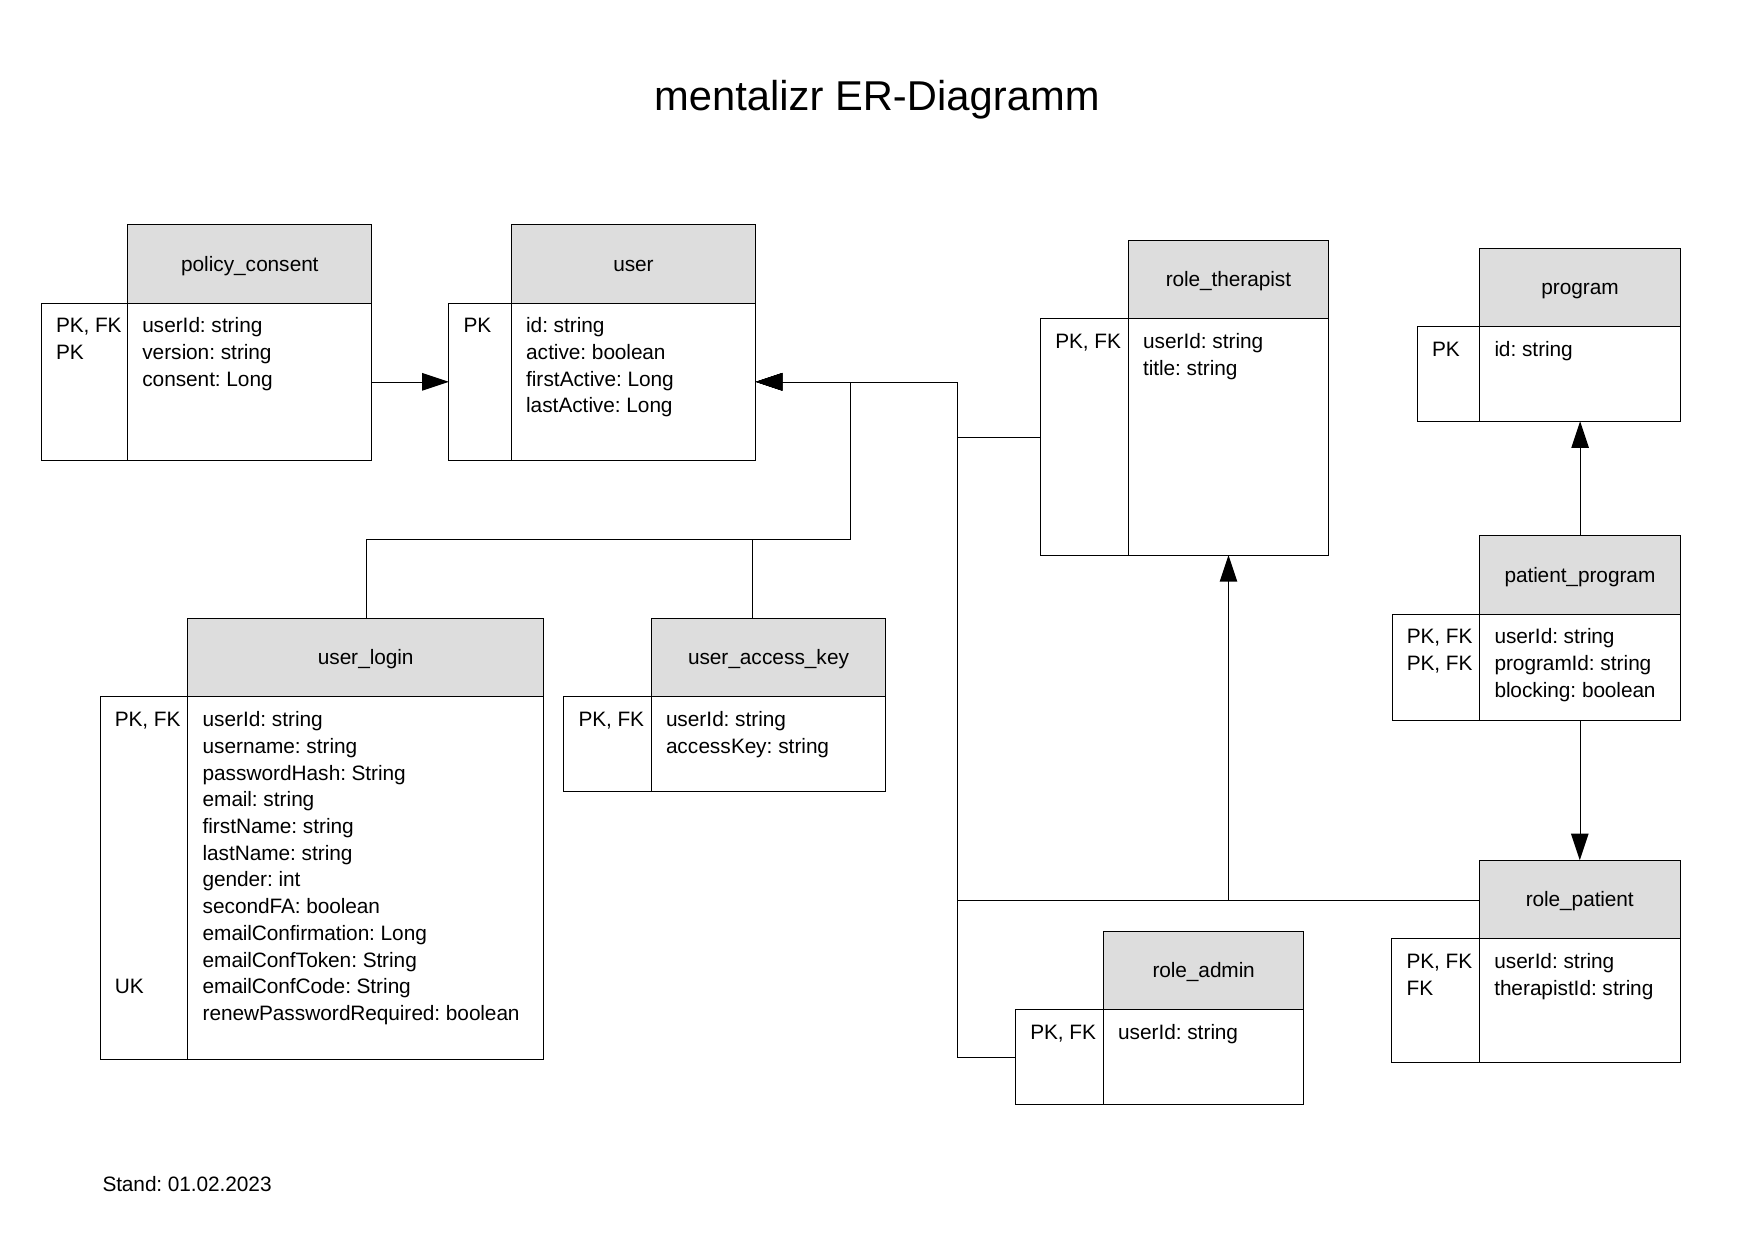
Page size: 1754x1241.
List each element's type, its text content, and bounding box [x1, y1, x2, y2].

text_box user_login [187, 618, 544, 696]
text_box PK, FK [1040, 318, 1129, 556]
text_box userId: string title: string [1129, 318, 1329, 556]
text_box id: string [1480, 326, 1681, 422]
text_box PK, FK FK [1391, 938, 1480, 1063]
text_box userId: string therapistId: string [1480, 938, 1681, 1063]
text_box user_access_key [651, 618, 886, 696]
text_box userId: string username: string passwordHash: String email: string firstName: string lastName: string gender: int secondFA: boolean emailConfirmation: Long emailConfToken: String emailConfCode: String renewPasswordRequired: boolean [188, 696, 544, 1060]
title mentalizr ER-Diagramm [87, 49, 1667, 142]
text_box userId: string [1104, 1009, 1304, 1105]
text_box PK [448, 303, 512, 461]
text_box patient_program [1479, 535, 1681, 614]
text_box PK, FK [1015, 1009, 1104, 1105]
text_box userId: string version: string consent: Long [128, 303, 372, 461]
text_box PK, FK [563, 696, 652, 792]
text_box userId: string programId: string blocking: boolean [1480, 614, 1681, 721]
text_box PK, FK PK [41, 303, 128, 461]
text_box PK, FK UK [100, 696, 188, 1060]
text_box PK, FK PK, FK [1392, 614, 1480, 721]
text_box id: string active: boolean firstActive: Long lastActive: Long [512, 303, 756, 461]
text_box userId: string accessKey: string [652, 696, 886, 792]
text_box role_admin [1103, 931, 1304, 1009]
text_box PK [1417, 326, 1480, 422]
text_box user [511, 224, 756, 303]
text_box Stand: 01.02.2023 [87, 1165, 502, 1211]
text_box role_patient [1479, 860, 1681, 938]
text_box program [1479, 248, 1681, 326]
text_box role_therapist [1128, 240, 1329, 318]
text_box policy_consent [127, 224, 372, 303]
